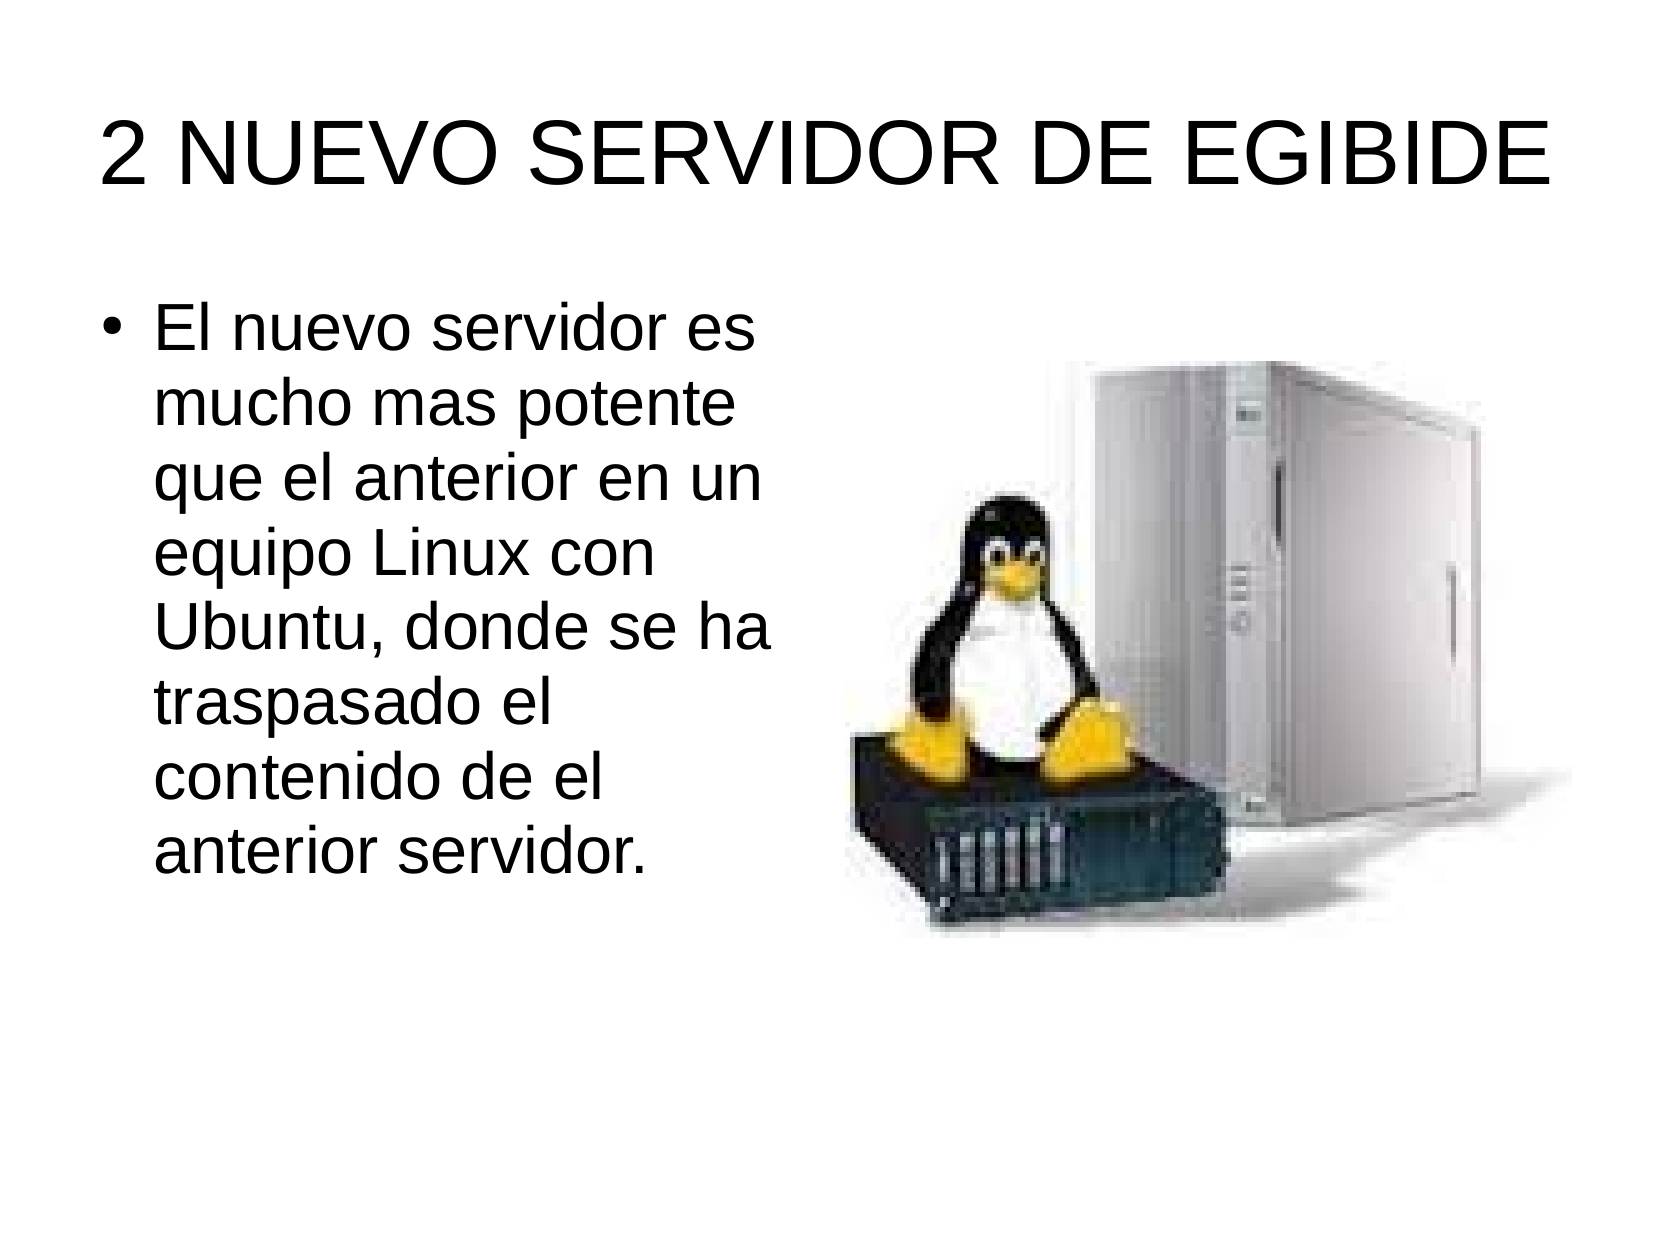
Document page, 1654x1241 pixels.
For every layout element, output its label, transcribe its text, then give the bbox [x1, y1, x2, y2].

title 2 NUEVO SERVIDOR DE EGIBIDE [82, 49, 1571, 257]
list El nuevo servidor es mucho mas potente que el anterior en un equipo Linux con Ubuntu, donde se ha traspasado el contenido de el anterior servidor. [82, 290, 809, 1010]
picture [845, 361, 1572, 938]
